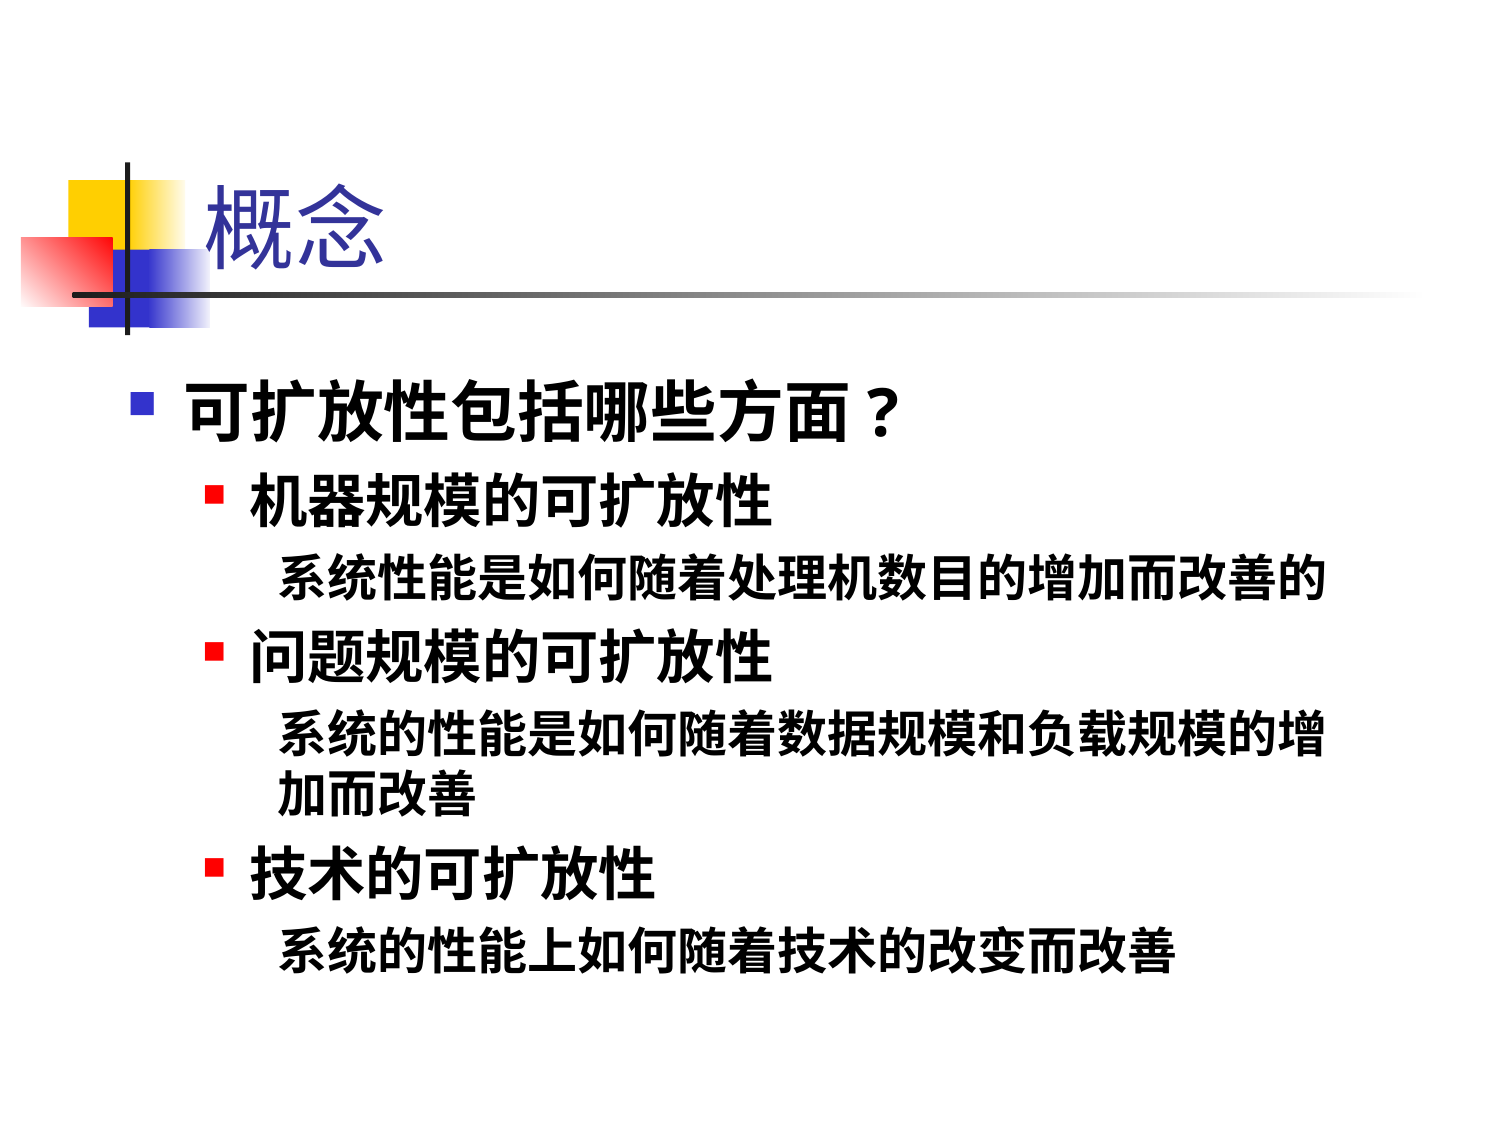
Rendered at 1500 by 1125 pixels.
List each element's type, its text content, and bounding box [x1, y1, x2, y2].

title 概念 [188, 101, 1468, 289]
list 可扩放性包括哪些方面? 机器规模的可扩放性 系统性能是如何随着处理机数目的增加而改善的 问题规模的可扩放性 系统的性能是如何随着数据规模和负载规模的增加而改善 技术的可扩放性 系统的性能上如何随着技术的改变而改善 [112, 361, 1388, 1037]
